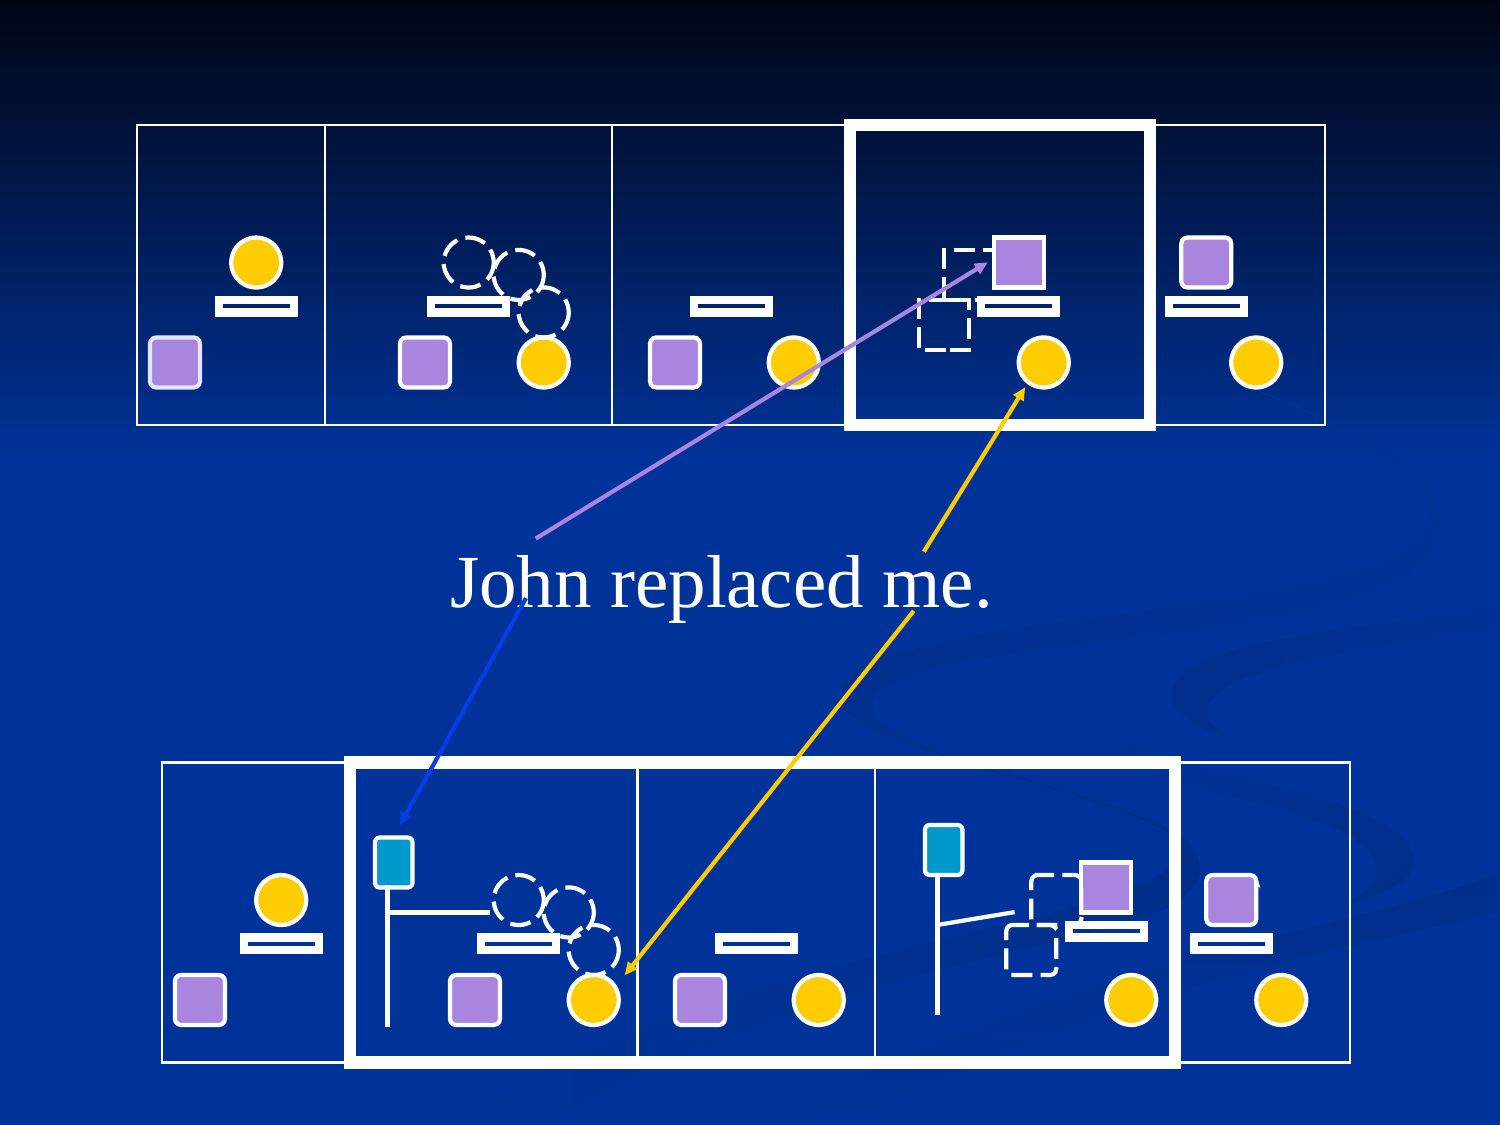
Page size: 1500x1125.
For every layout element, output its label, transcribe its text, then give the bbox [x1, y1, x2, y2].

text_box [1256, 974, 1307, 1026]
text_box [1231, 337, 1282, 388]
text_box [1018, 337, 1069, 388]
text_box [793, 974, 844, 1026]
text_box [449, 974, 501, 1026]
text_box [1081, 862, 1132, 913]
text_box [674, 974, 726, 1026]
text_box [650, 337, 701, 388]
text_box [1206, 875, 1257, 926]
text_box [924, 824, 963, 876]
text_box John replaced me. [435, 524, 1009, 630]
text_box [518, 339, 569, 388]
text_box [1106, 974, 1157, 1026]
text_box [768, 337, 819, 385]
text_box [149, 337, 201, 388]
text_box [399, 337, 451, 388]
text_box [993, 237, 1044, 288]
text_box [789, 370, 818, 388]
text_box [256, 875, 307, 926]
text_box [1181, 237, 1232, 288]
text_box [174, 974, 226, 1026]
text_box [374, 837, 413, 888]
text_box [231, 237, 282, 288]
text_box [568, 976, 619, 1026]
